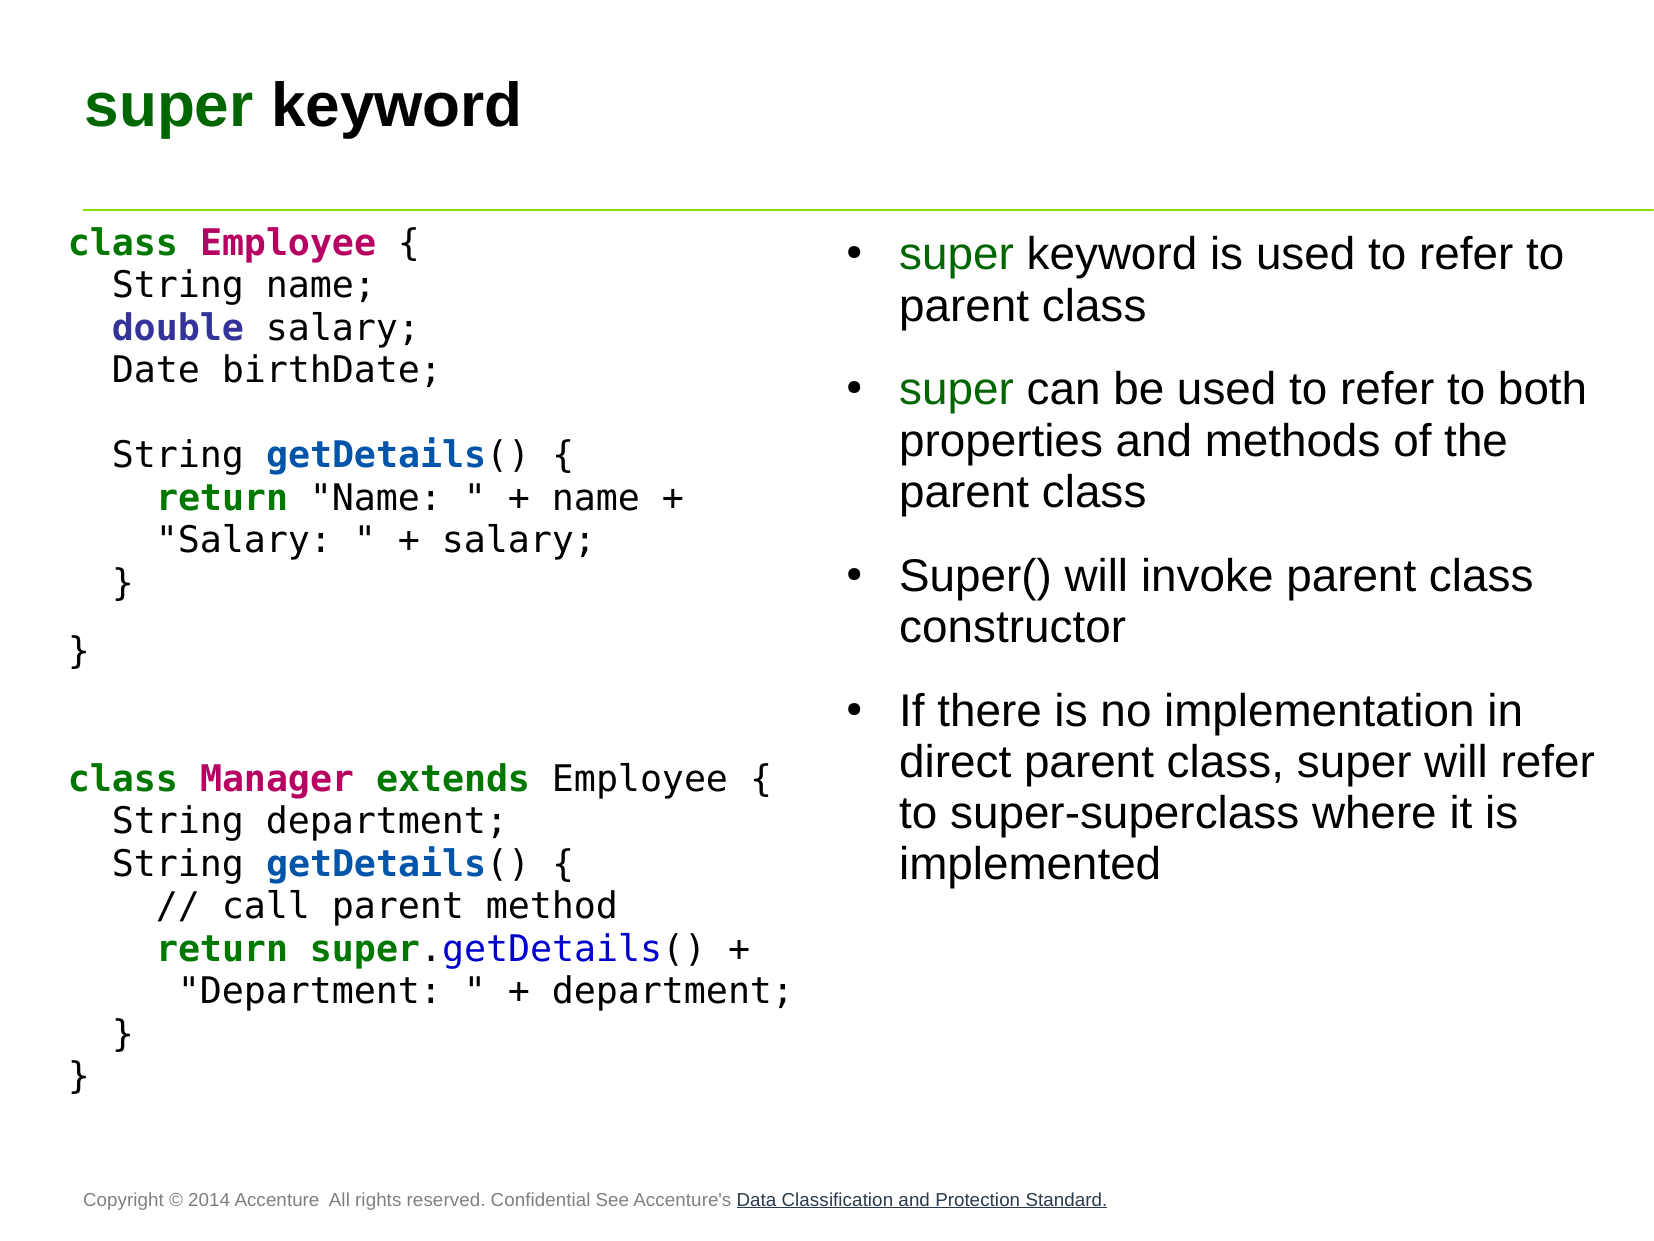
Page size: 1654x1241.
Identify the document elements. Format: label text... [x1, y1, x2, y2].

list class Employee { String name; double salary; Date birthDate; String getDetails() { return "Name: " + name + "Salary: " + salary; } } class Manager extends Employee { String department; String getDetails() { // call parent method return super.getDetails() + "Department: " + department; } } [67, 221, 801, 1166]
list super keyword is used to refer to parent class super can be used to refer to both properties and methods of the parent class Super() will invoke parent class constructor If there is no implementation in direct parent class, super will refer to super-superclass where it is implemented [828, 228, 1618, 1123]
title super keyword [85, 48, 1574, 162]
